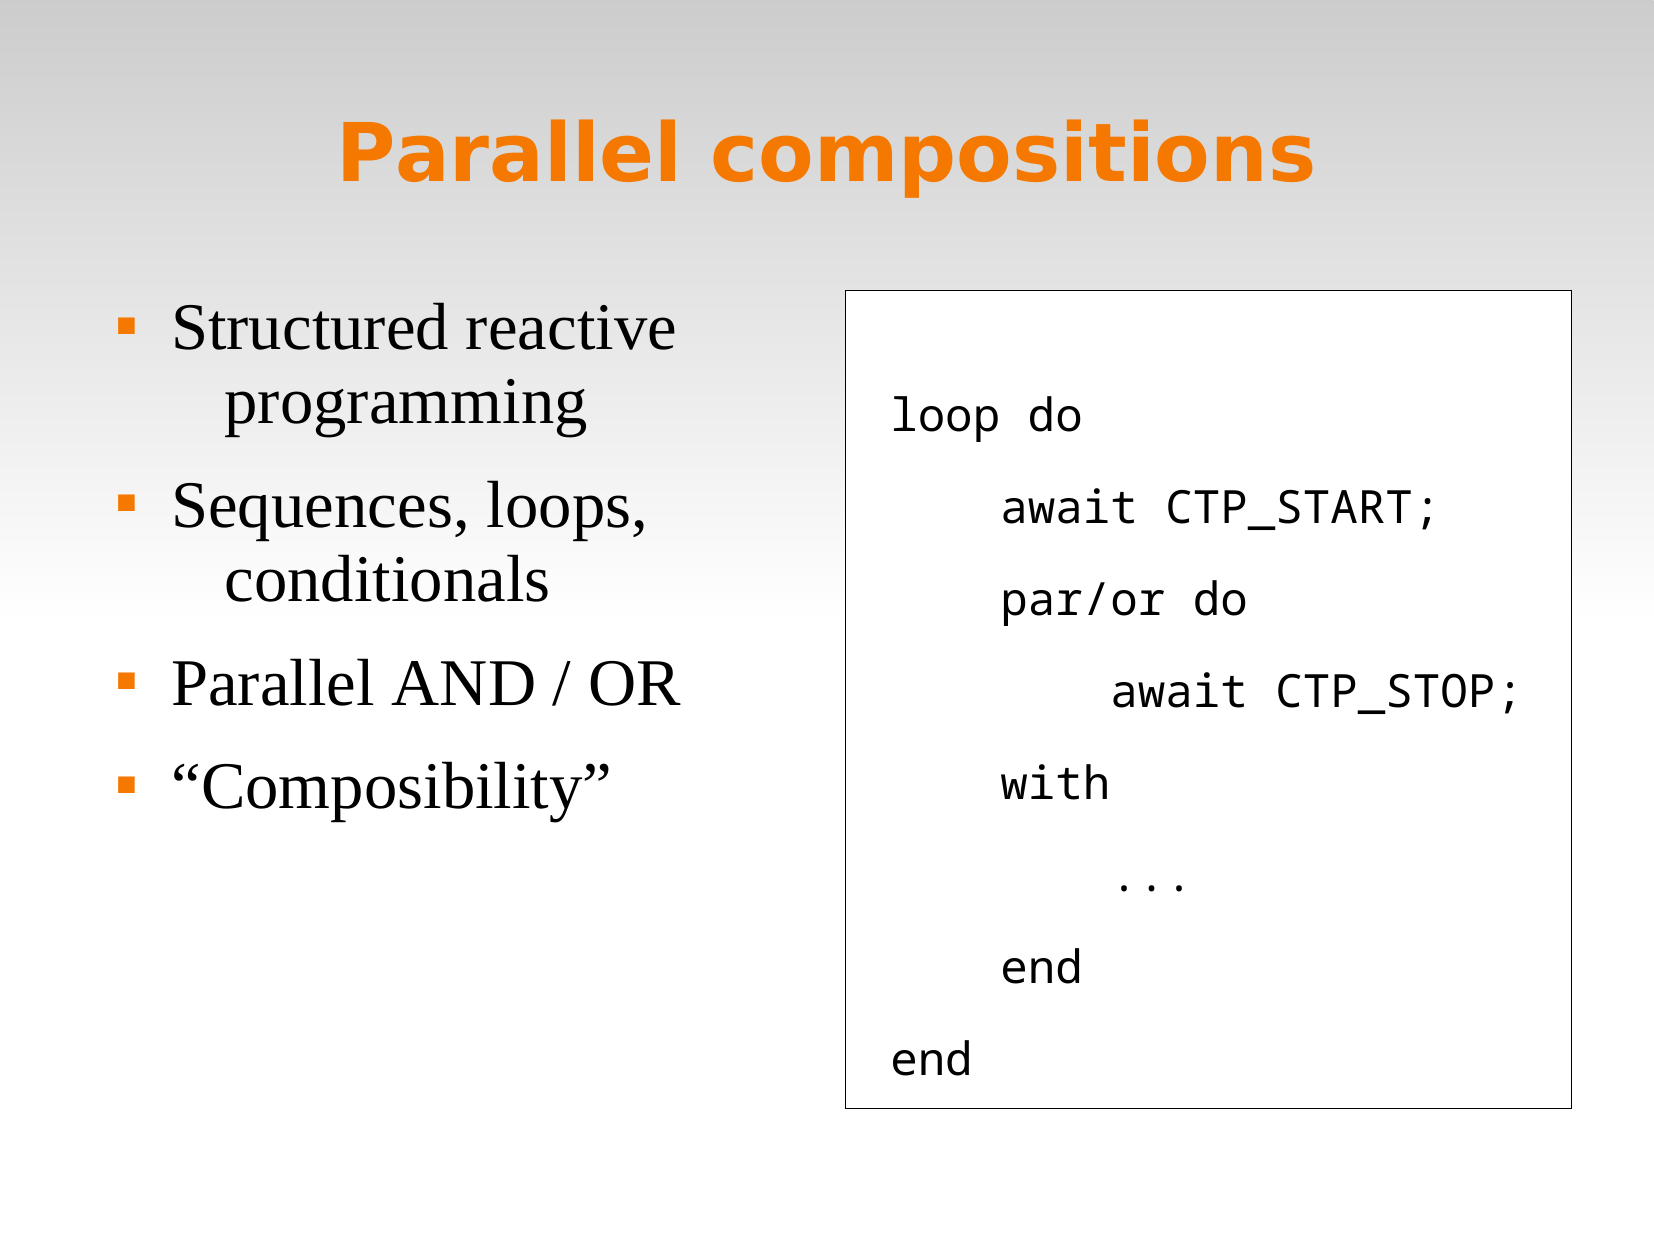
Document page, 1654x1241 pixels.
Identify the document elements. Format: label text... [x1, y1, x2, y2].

list Structured reactive programming Sequences, loops, conditionals Parallel AND / OR “Composibility” [82, 290, 809, 1094]
title Parallel compositions [82, 49, 1571, 257]
list loop do await CTP_START; par/or do await CTP_STOP; with ... end end [845, 290, 1572, 1109]
